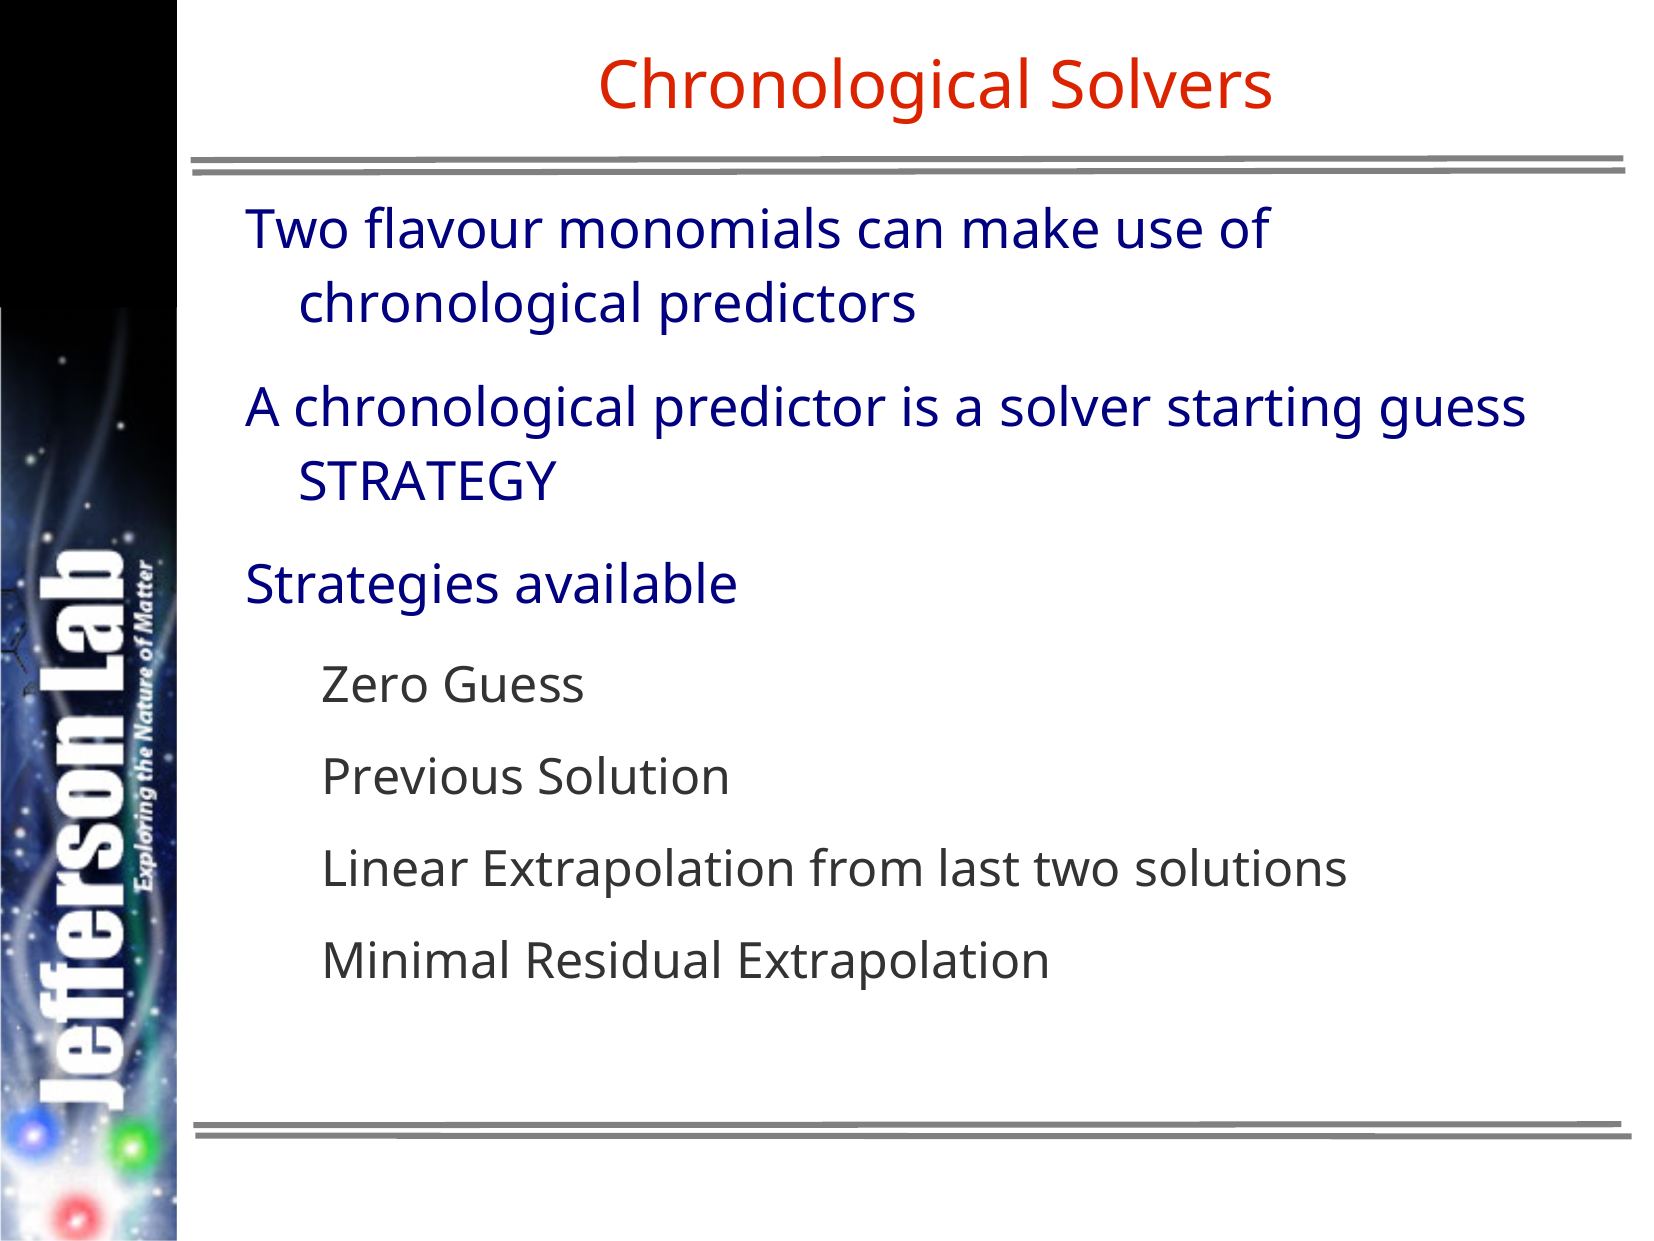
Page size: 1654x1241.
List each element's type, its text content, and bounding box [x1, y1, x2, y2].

list Two flavour monomials can make use of chronological predictors A chronological predictor is a solver starting guess STRATEGY Strategies available Zero Guess Previous Solution Linear Extrapolation from last two solutions Minimal Residual Extrapolation [227, 190, 1628, 1100]
picture [2, 308, 176, 1240]
title Chronological Solvers [235, 17, 1638, 149]
